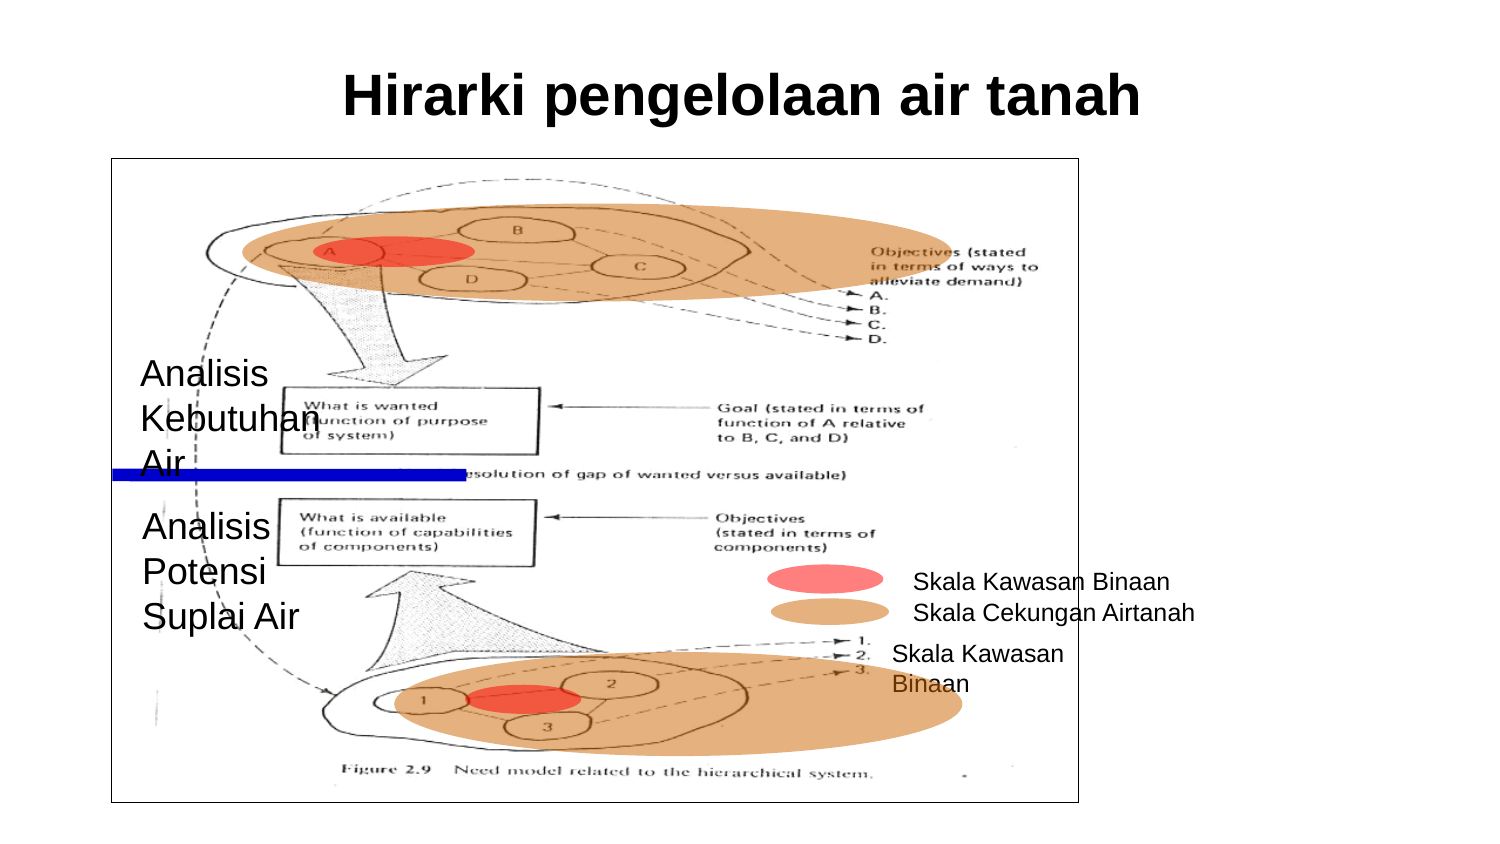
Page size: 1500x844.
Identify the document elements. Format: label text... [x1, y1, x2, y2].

text_box Skala Kawasan Binaan [877, 629, 1125, 734]
text_box Analisis Potensi Suplai Air [127, 494, 317, 608]
picture [112, 159, 1078, 802]
text_box [770, 598, 890, 625]
text_box Hirarki pengelolaan air tanah [45, 32, 1441, 135]
text_box Skala Cekungan Airtanah [898, 589, 1352, 635]
text_box [394, 651, 963, 757]
text_box Analisis Kebutuhan Air [125, 341, 347, 455]
text_box [242, 203, 953, 302]
picture [148, 455, 157, 466]
text_box Skala Kawasan Binaan [898, 558, 1313, 604]
text_box [767, 564, 884, 594]
